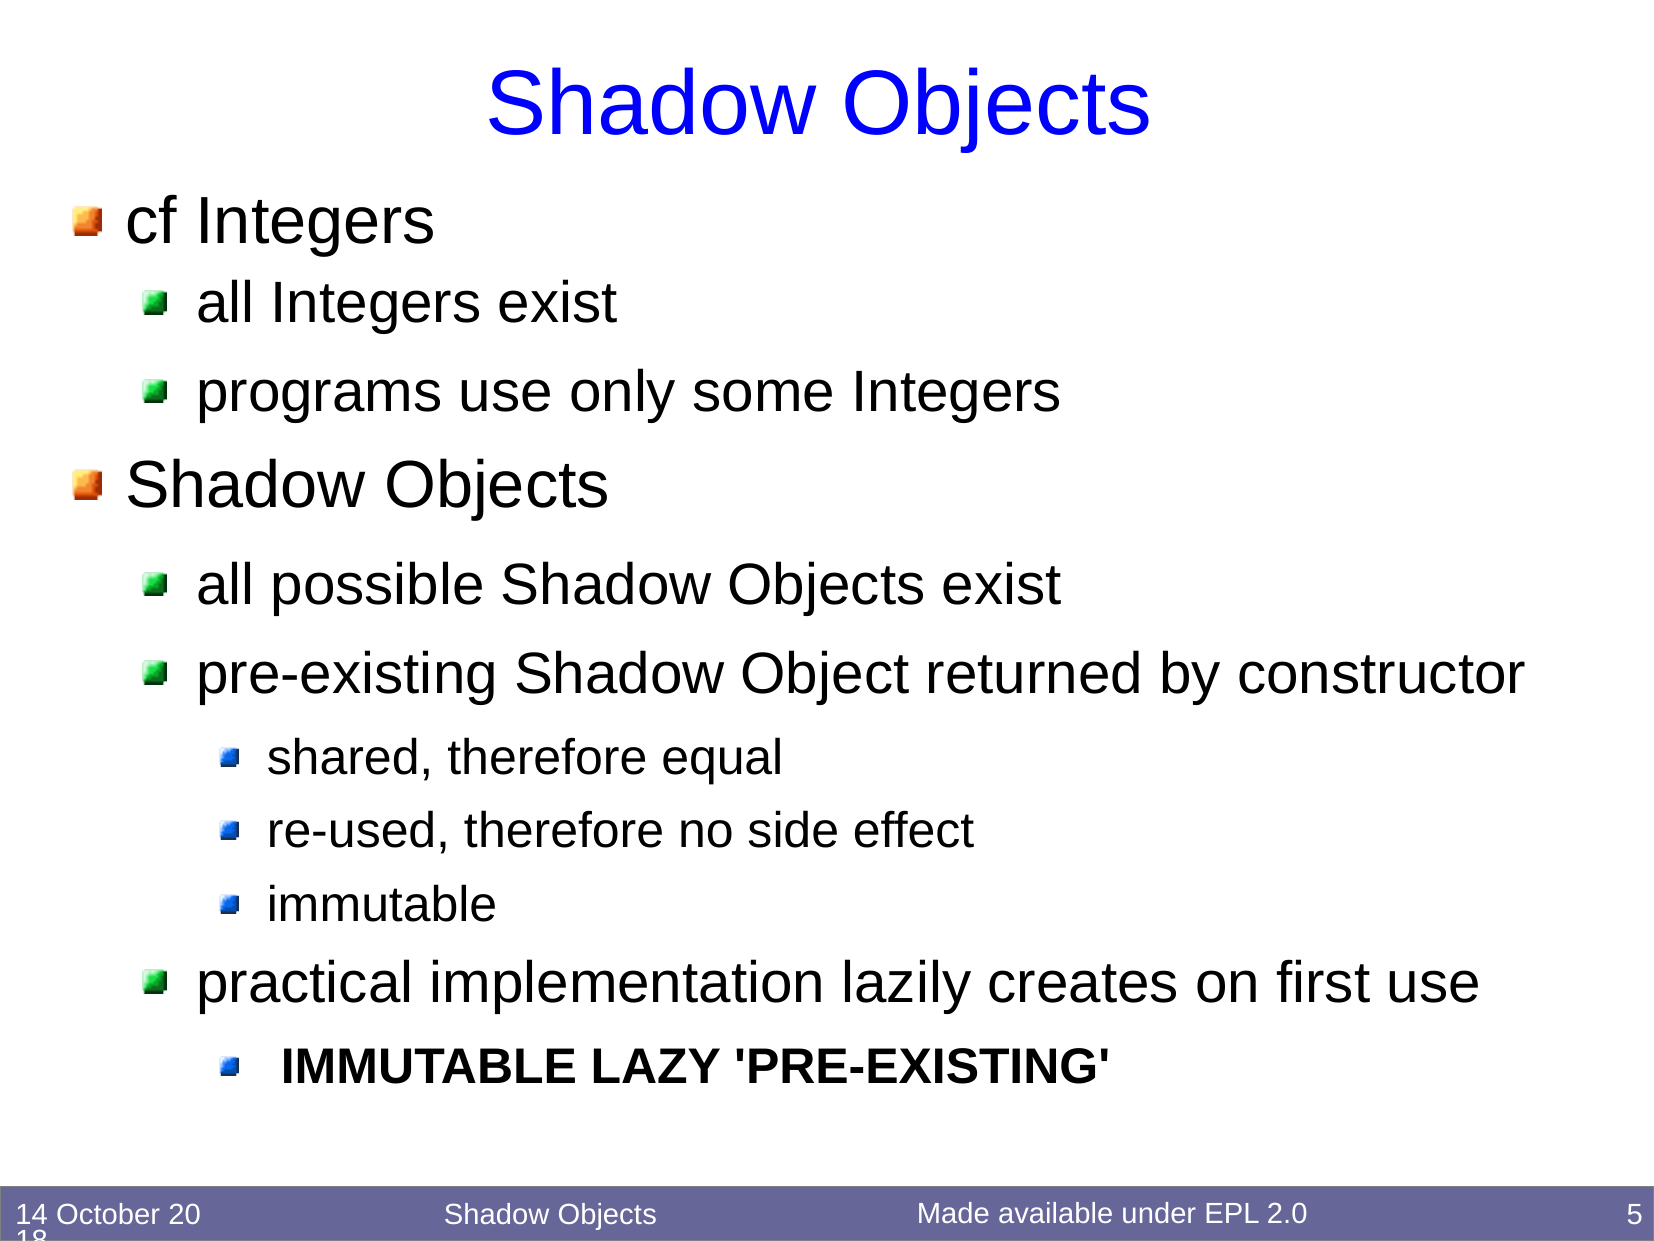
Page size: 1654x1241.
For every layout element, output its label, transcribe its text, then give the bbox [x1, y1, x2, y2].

title Shadow Objects [0, 0, 1639, 206]
list cf Integers all Integers exist programs use only some Integers Shadow Objects all possible Shadow Objects exist pre-existing Shadow Object returned by constructor shared, therefore equal re-used, therefore no side effect immutable practical implementation lazily creates on first use IMMUTABLE LAZY 'PRE-EXISTING' [54, 183, 1612, 1161]
